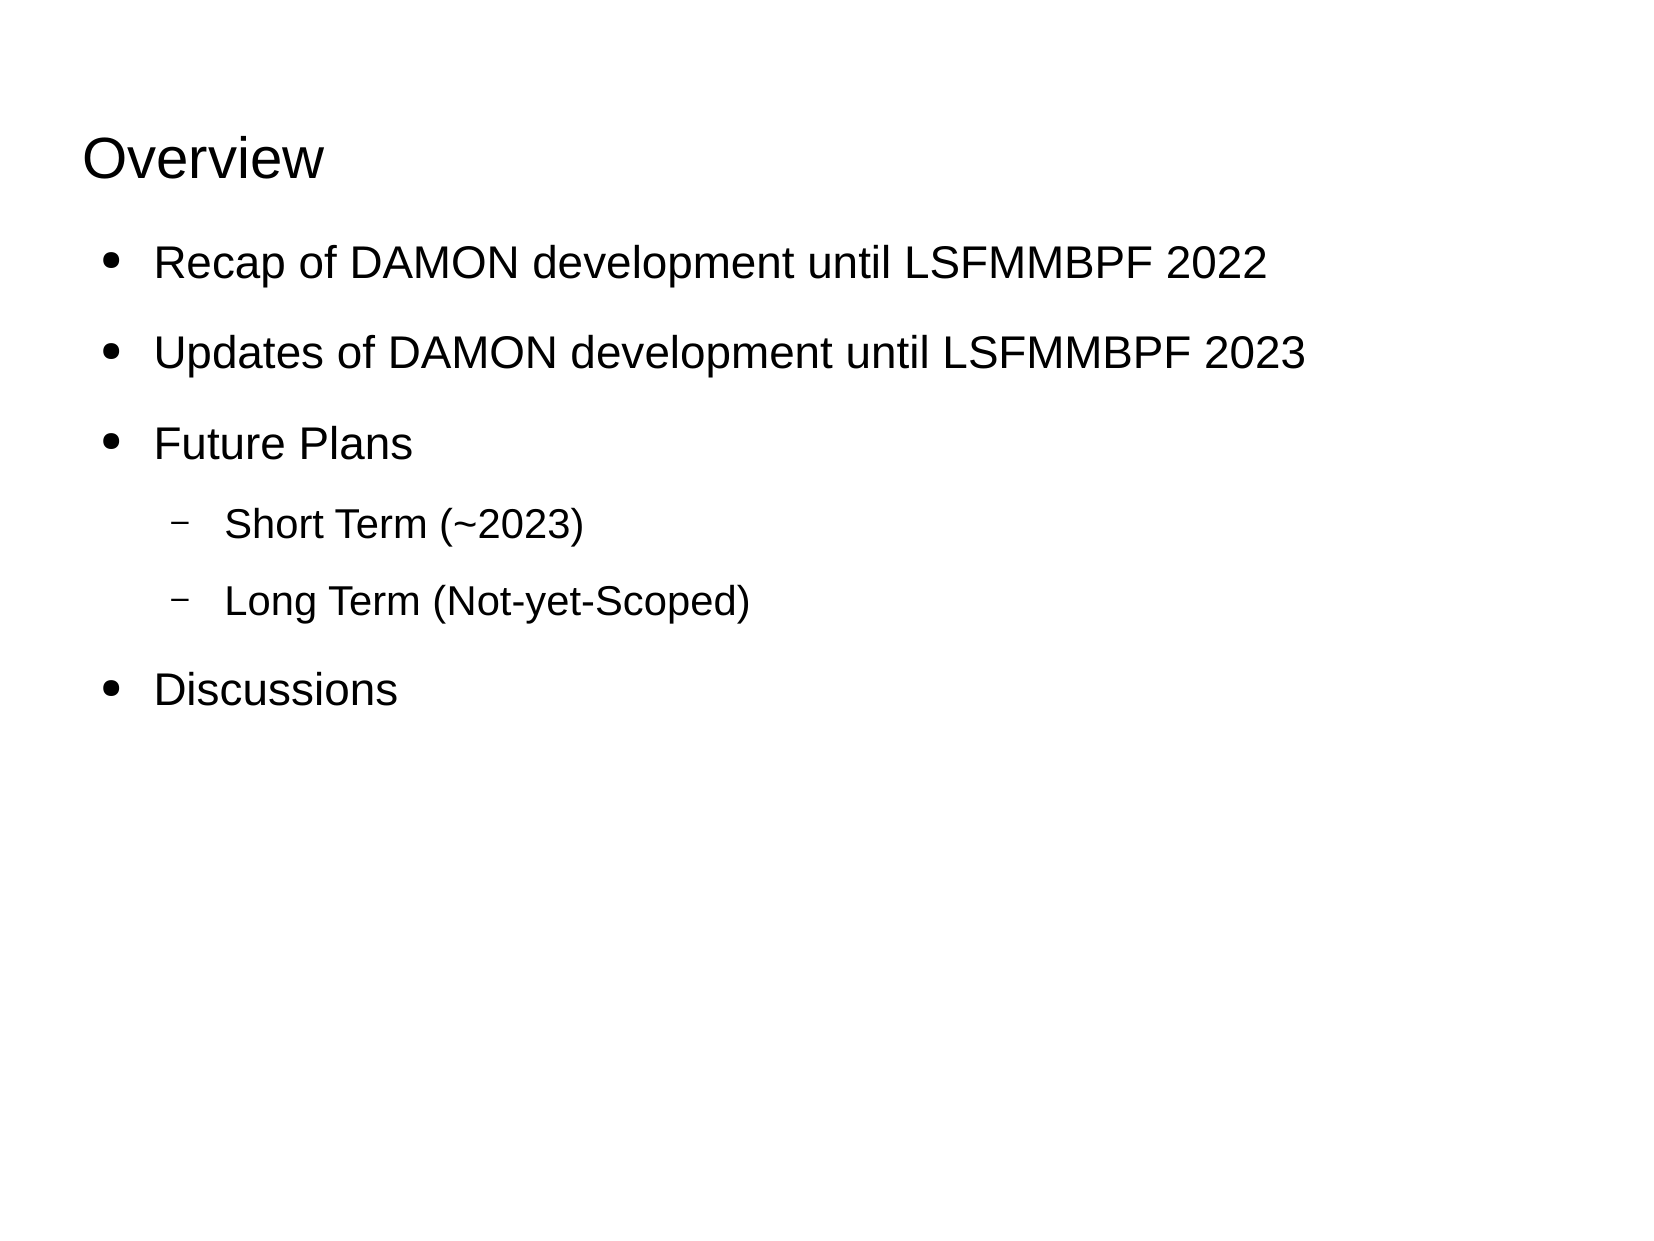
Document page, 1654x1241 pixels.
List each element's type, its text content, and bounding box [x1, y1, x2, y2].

title Overview [82, 108, 1571, 210]
list Recap of DAMON development until LSFMMBPF 2022 Updates of DAMON development until LSFMMBPF 2023 Future Plans Short Term (~2023) Long Term (Not-yet-Scoped) Discussions [82, 236, 1571, 1111]
